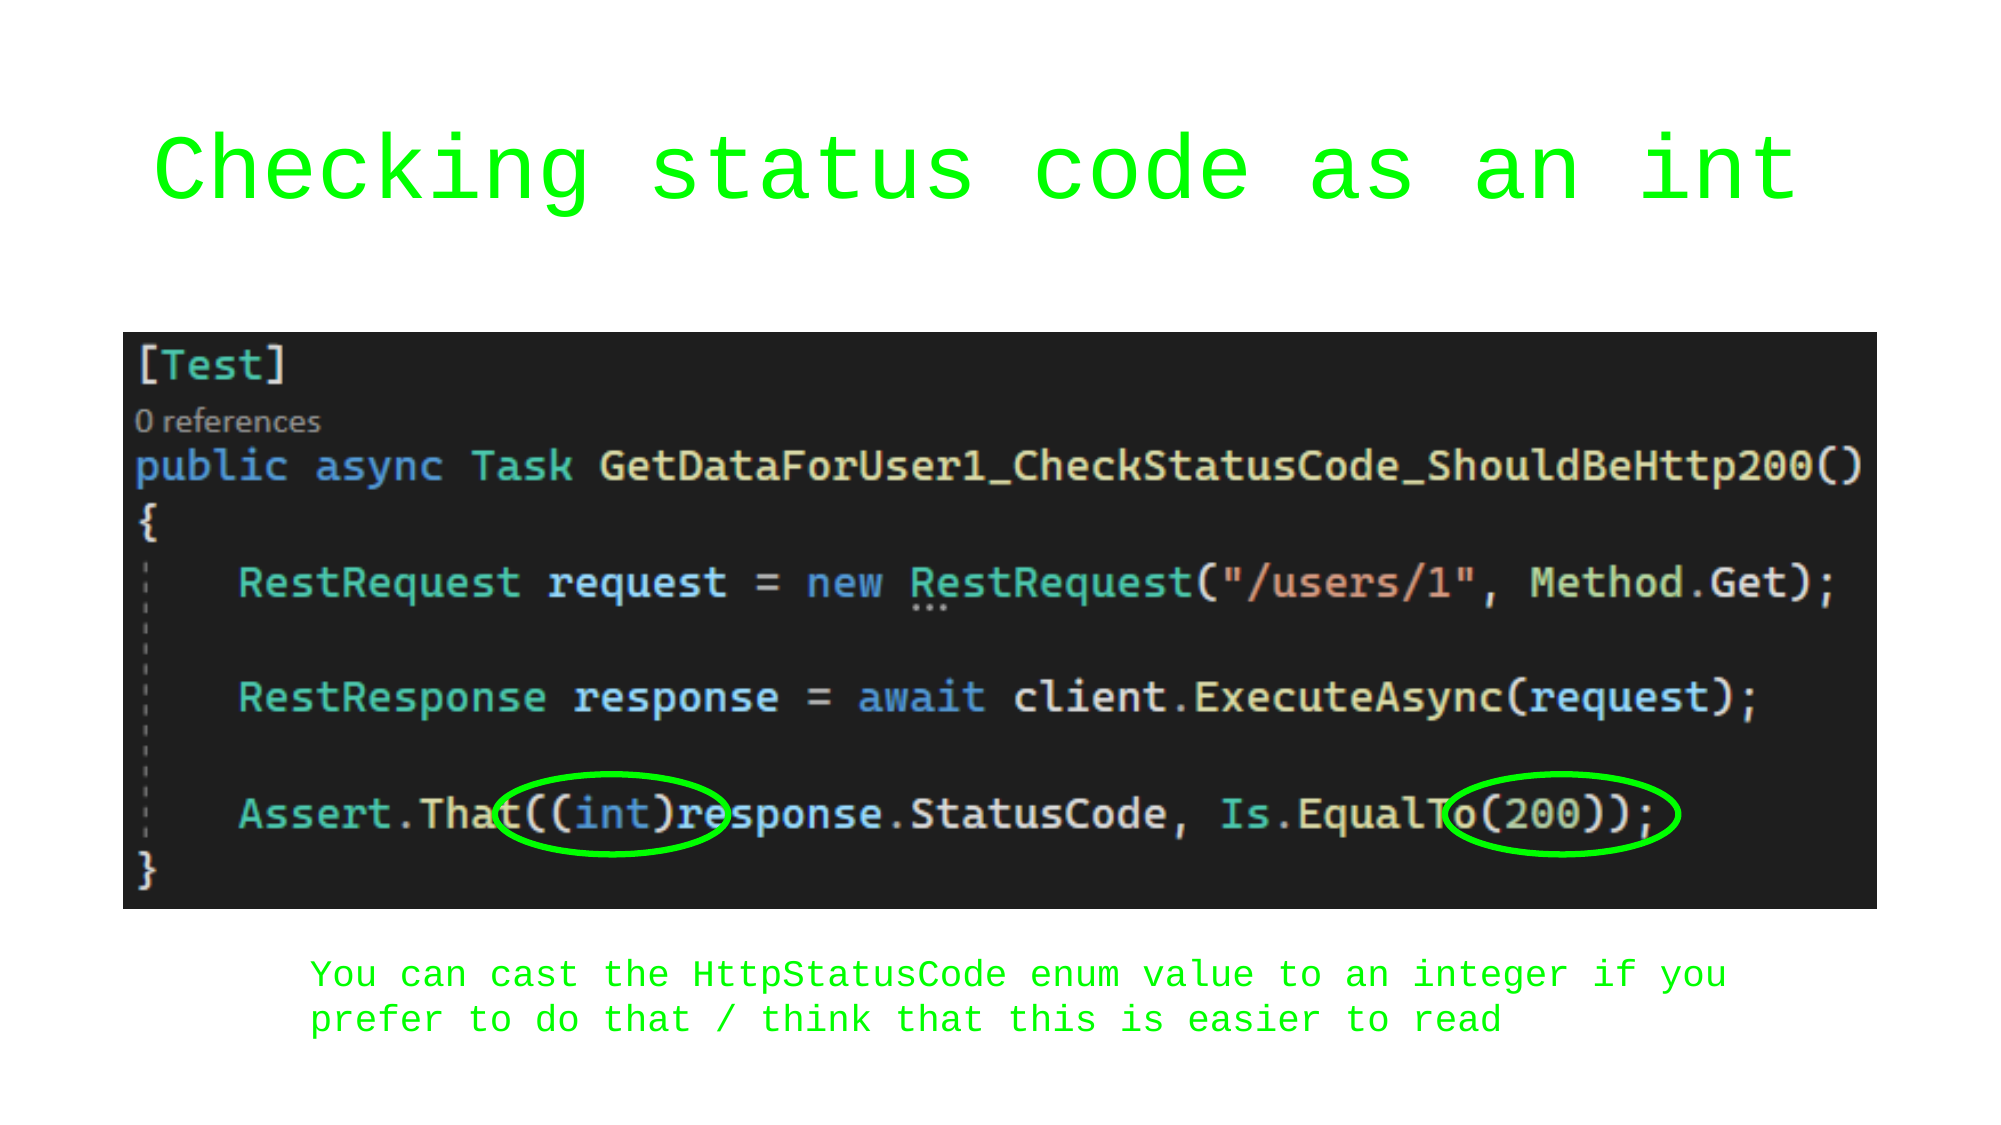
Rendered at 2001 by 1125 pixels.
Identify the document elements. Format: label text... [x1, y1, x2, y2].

title Checking status code as an int [137, 59, 1863, 278]
text_box You can cast the HttpStatusCode enum value to an integer if you prefer to do that / think that this is easier to read [294, 941, 1756, 1048]
picture [123, 332, 1877, 909]
